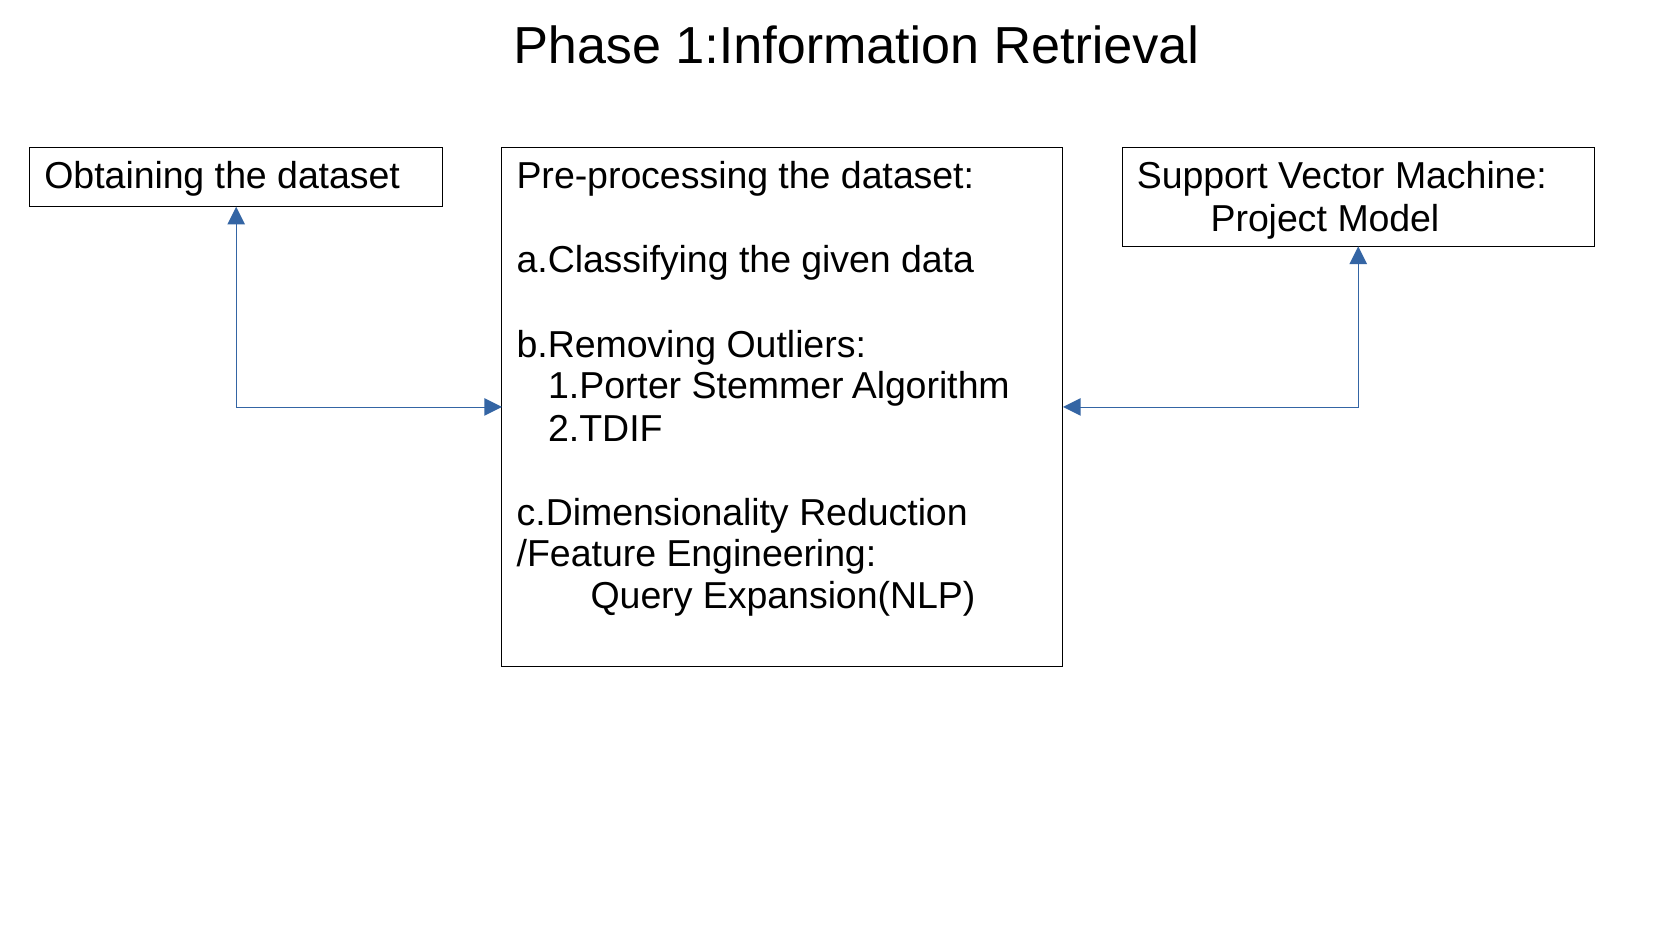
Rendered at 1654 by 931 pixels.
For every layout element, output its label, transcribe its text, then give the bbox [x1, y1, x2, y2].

text_box Pre-processing the dataset: a.Classifying the given data b.Removing Outliers: 1.Porter Stemmer Algorithm 2.TDIF c.Dimensionality Reduction /Feature Engineering: Query Expansion(NLP) [501, 147, 1063, 667]
title Phase 1:Information Retrieval [472, 2, 1241, 89]
text_box Support Vector Machine: Project Model [1122, 147, 1595, 247]
text_box Obtaining the dataset [29, 147, 443, 207]
